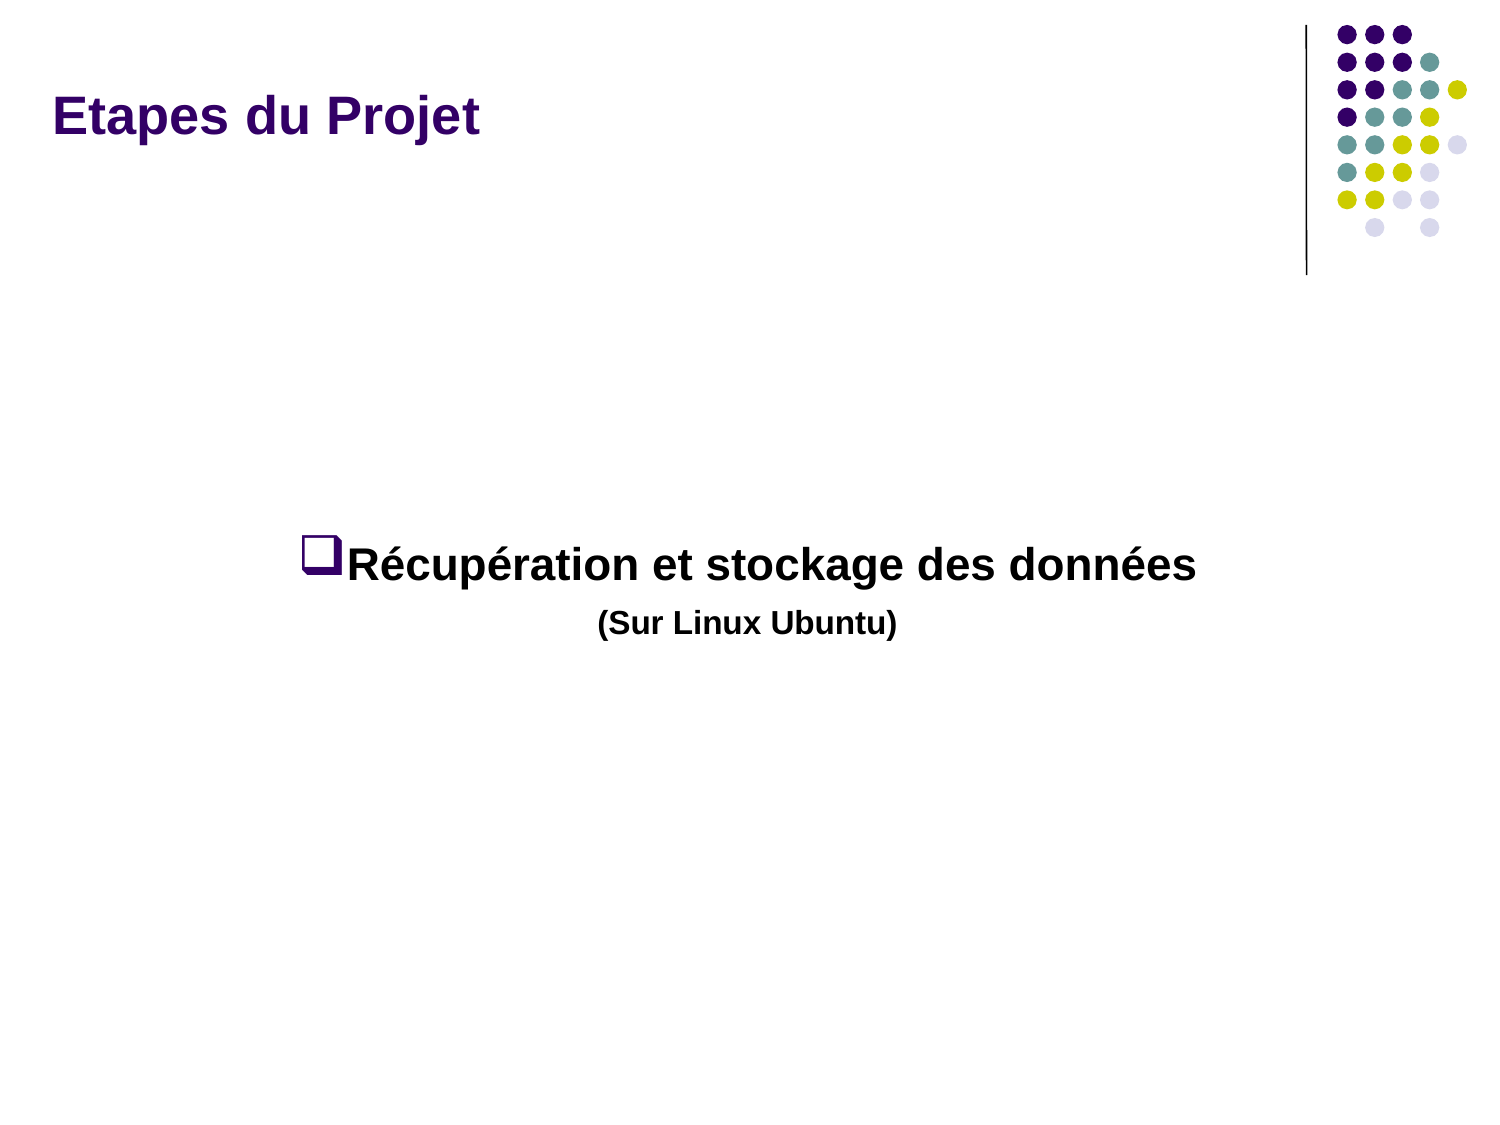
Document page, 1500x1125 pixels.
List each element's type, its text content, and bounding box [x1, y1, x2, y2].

text_box Récupération et stockage des données (Sur Linux Ubuntu) [206, 527, 1282, 681]
text_box Etapes du Projet [37, 54, 1301, 154]
